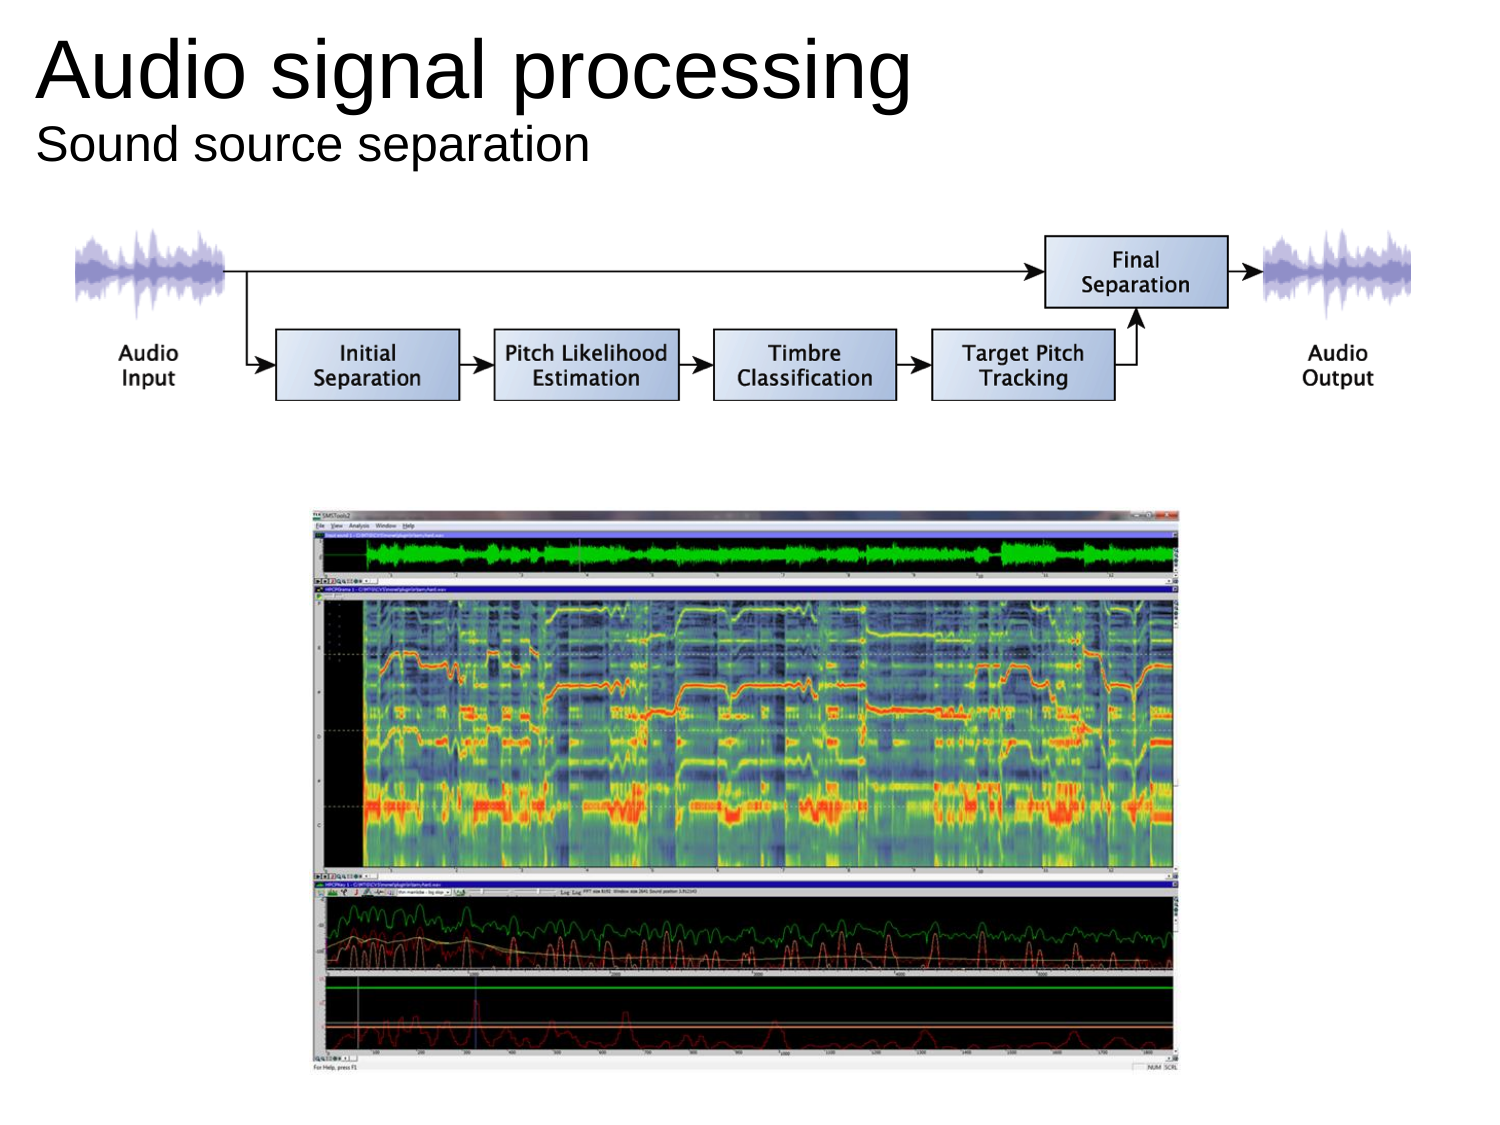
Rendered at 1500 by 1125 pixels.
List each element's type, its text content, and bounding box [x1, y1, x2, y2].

title Audio signal processing Sound source separation [35, 24, 1386, 171]
picture [75, 201, 1411, 414]
picture [309, 507, 1183, 1075]
